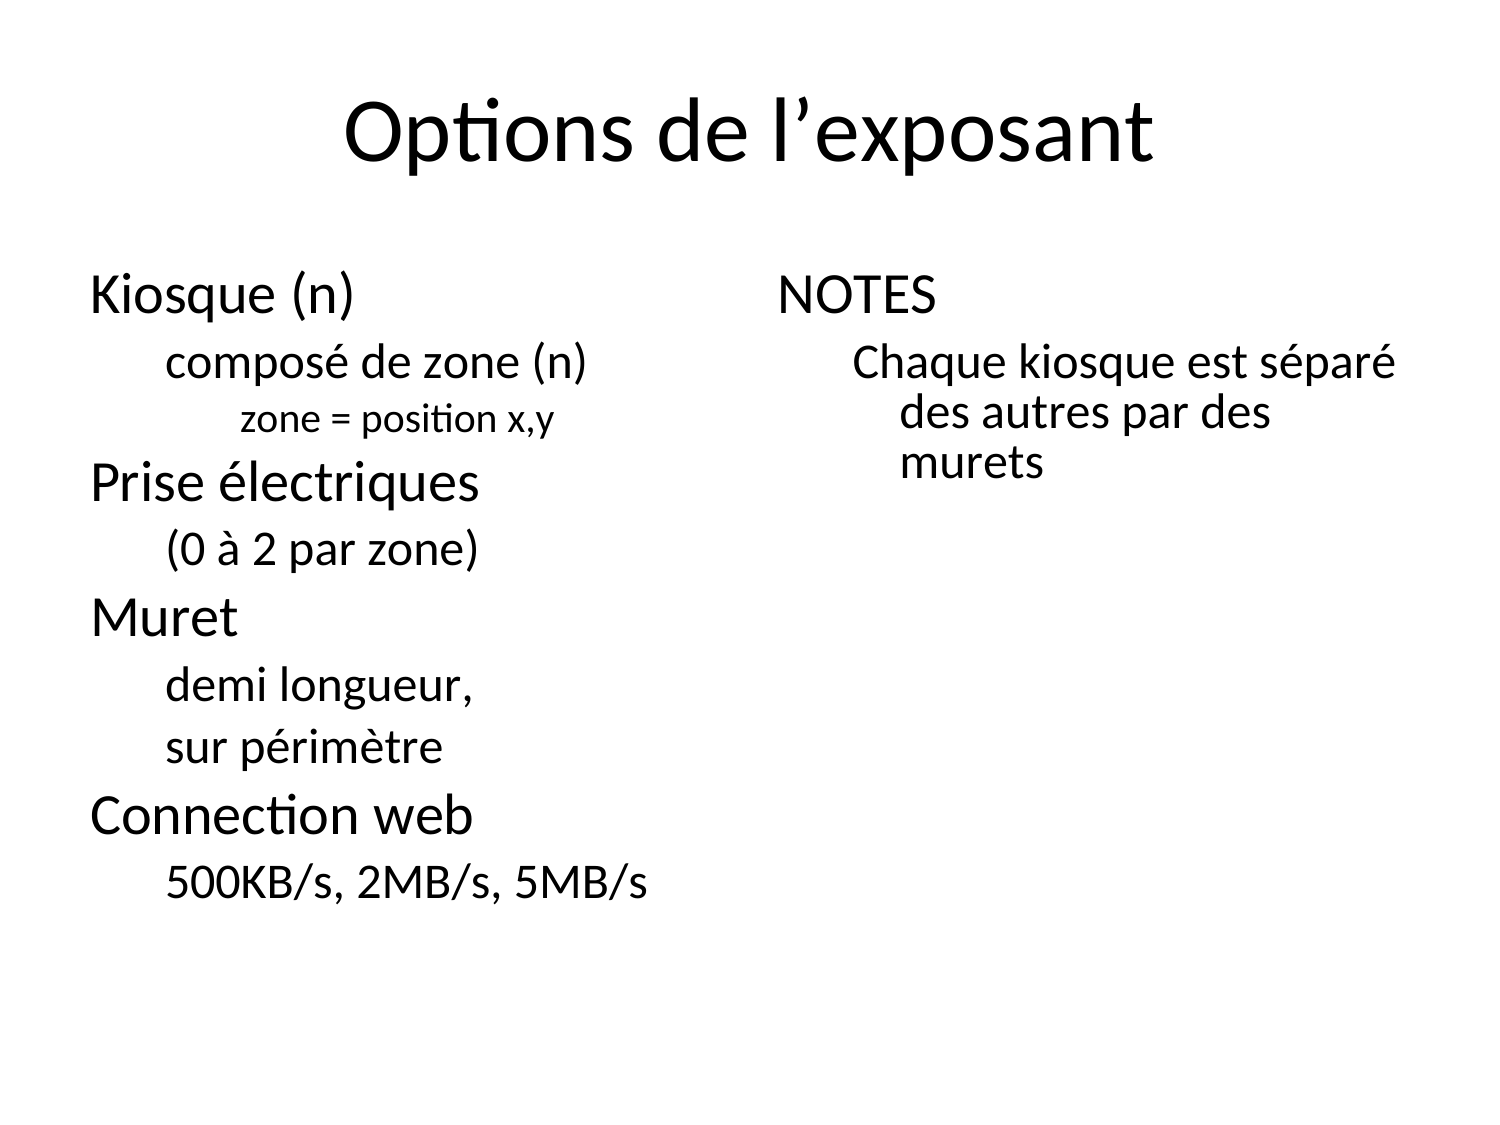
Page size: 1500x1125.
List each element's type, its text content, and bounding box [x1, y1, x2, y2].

list NOTES Chaque kiosque est séparé des autres par des murets [762, 262, 1426, 1006]
title Options de l’exposant [75, 45, 1426, 233]
list Kiosque (n) composé de zone (n) zone = position x,y Prise électriques (0 à 2 par zone) Muret demi longueur, sur périmètre Connection web 500KB/s, 2MB/s, 5MB/s [75, 262, 738, 1125]
